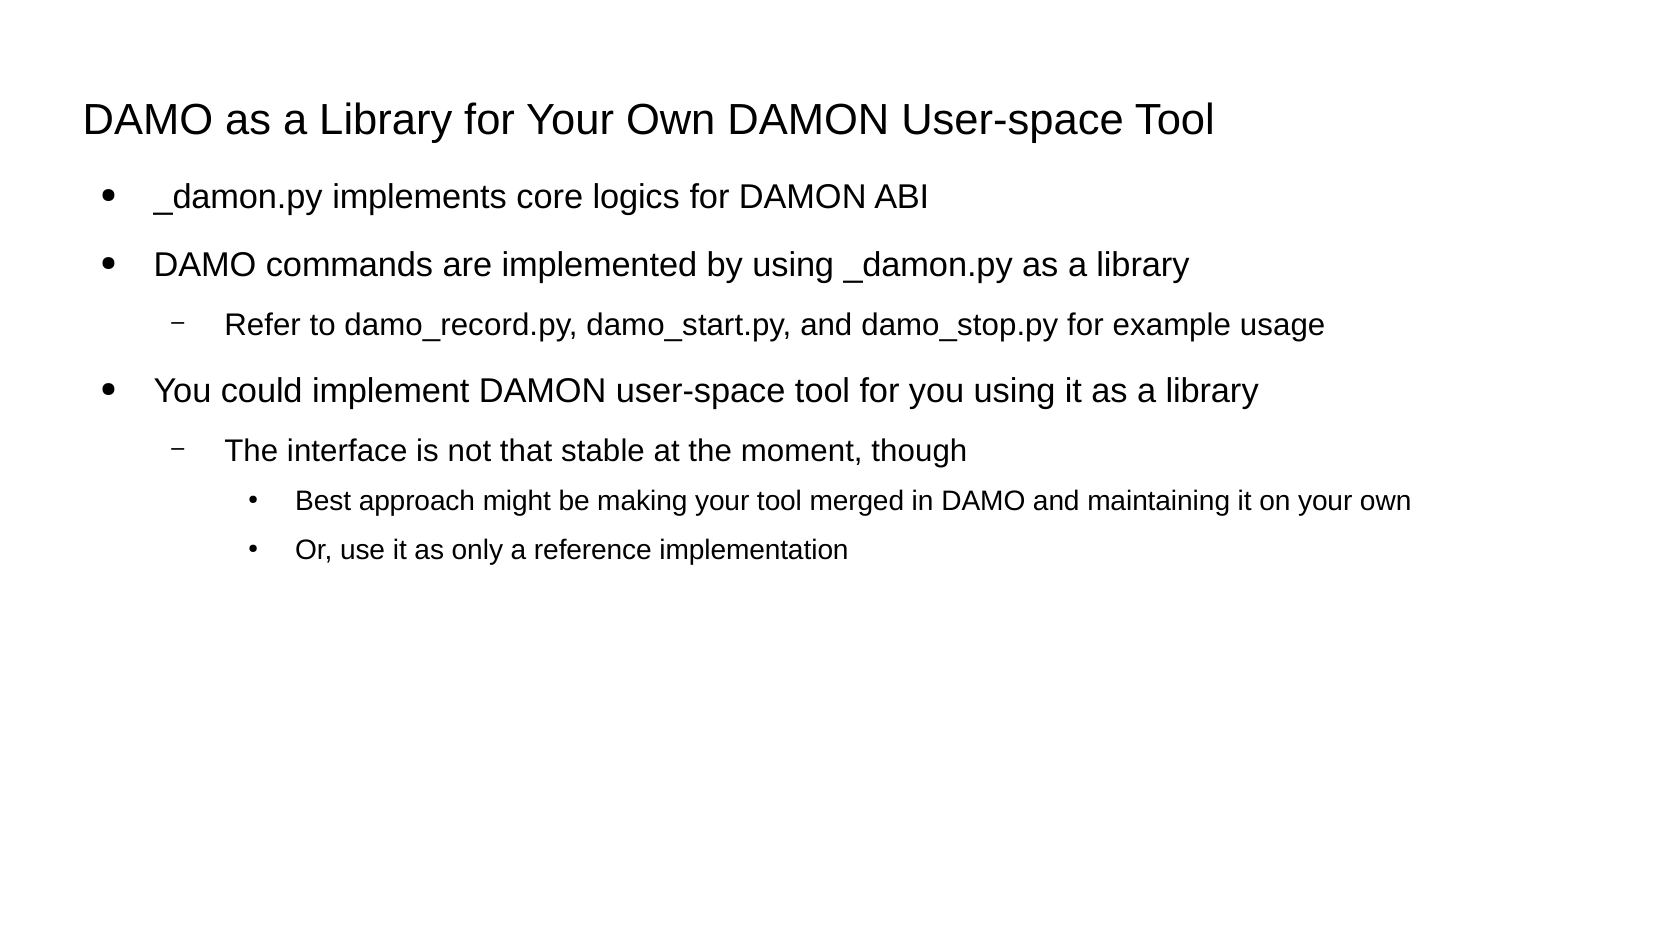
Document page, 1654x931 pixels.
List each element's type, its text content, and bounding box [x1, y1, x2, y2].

list _damon.py implements core logics for DAMON ABI DAMO commands are implemented by using _damon.py as a library Refer to damo_record.py, damo_start.py, and damo_stop.py for example usage You could implement DAMON user-space tool for you using it as a library The interface is not that stable at the moment, though Best approach might be making your tool merged in DAMO and maintaining it on your own Or, use it as only a reference implementation [82, 177, 1571, 833]
title DAMO as a Library for Your Own DAMON User-space Tool [82, 81, 1571, 157]
